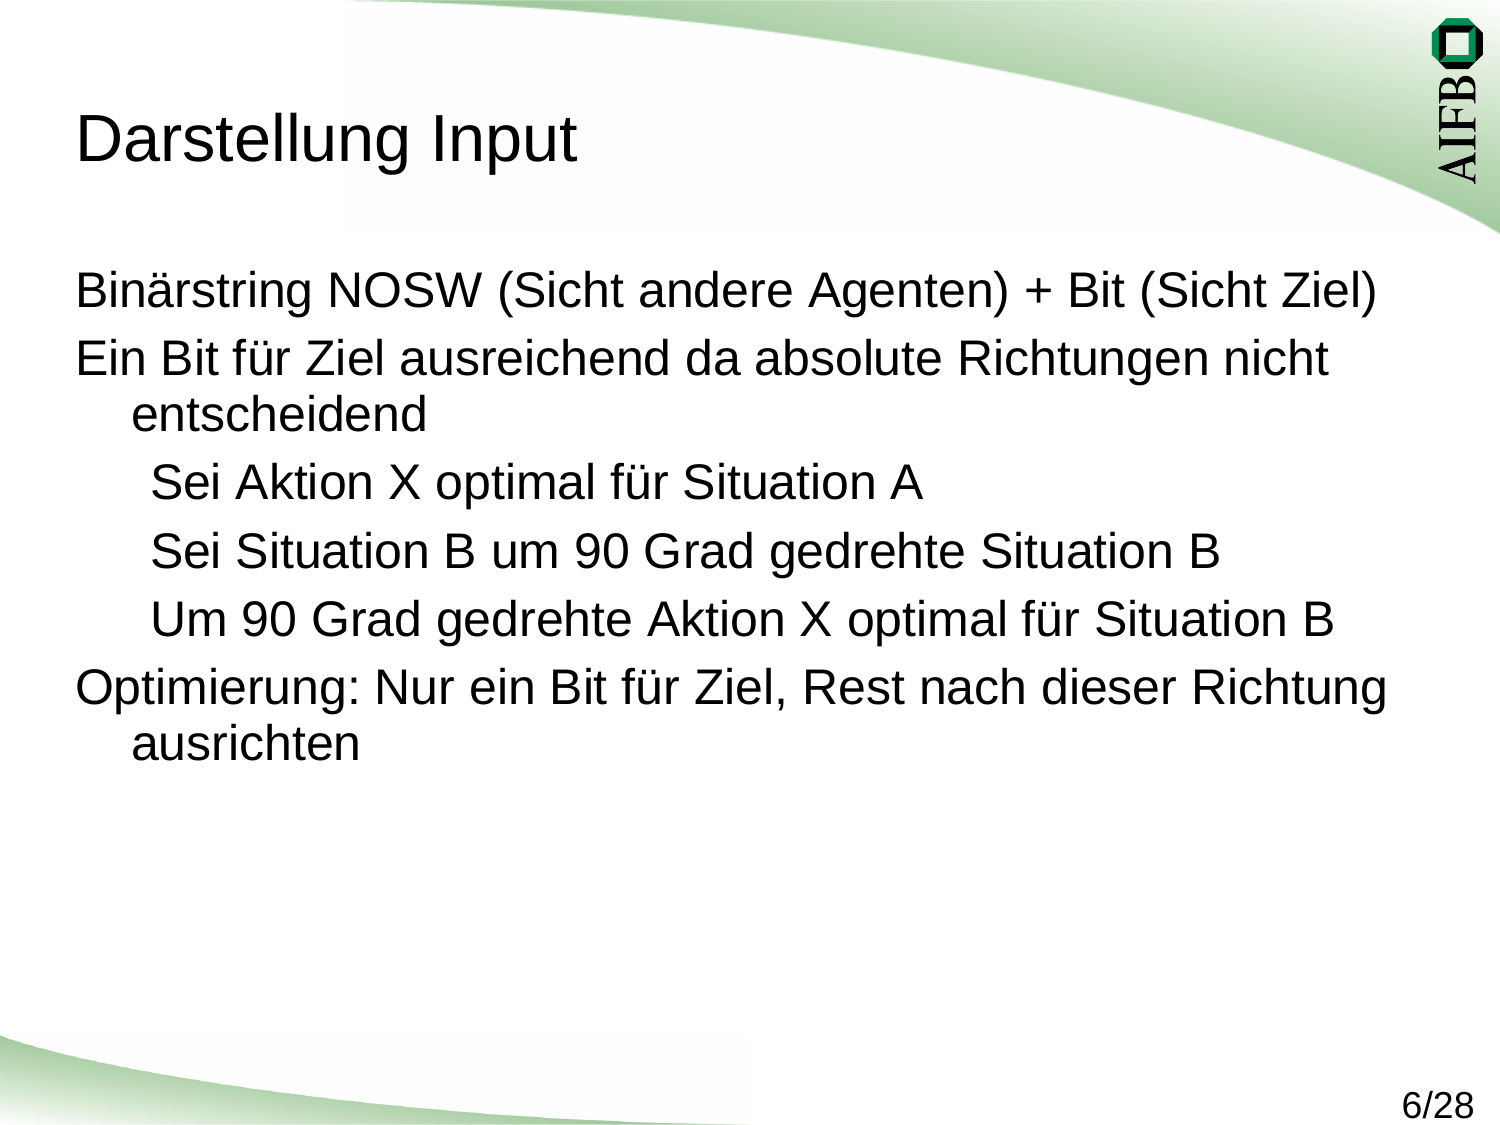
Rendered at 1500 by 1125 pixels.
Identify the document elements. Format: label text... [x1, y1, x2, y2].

list Binärstring NOSW (Sicht andere Agenten) + Bit (Sicht Ziel) Ein Bit für Ziel ausreichend da absolute Richtungen nicht entscheidend Sei Aktion X optimal für Situation A Sei Situation B um 90 Grad gedrehte Situation B Um 90 Grad gedrehte Aktion X optimal für Situation B Optimierung: Nur ein Bit für Ziel, Rest nach dieser Richtung ausrichten [75, 262, 1426, 1057]
picture [345, 0, 1500, 234]
picture [0, 1035, 751, 1125]
title Darstellung Input [75, 45, 958, 233]
